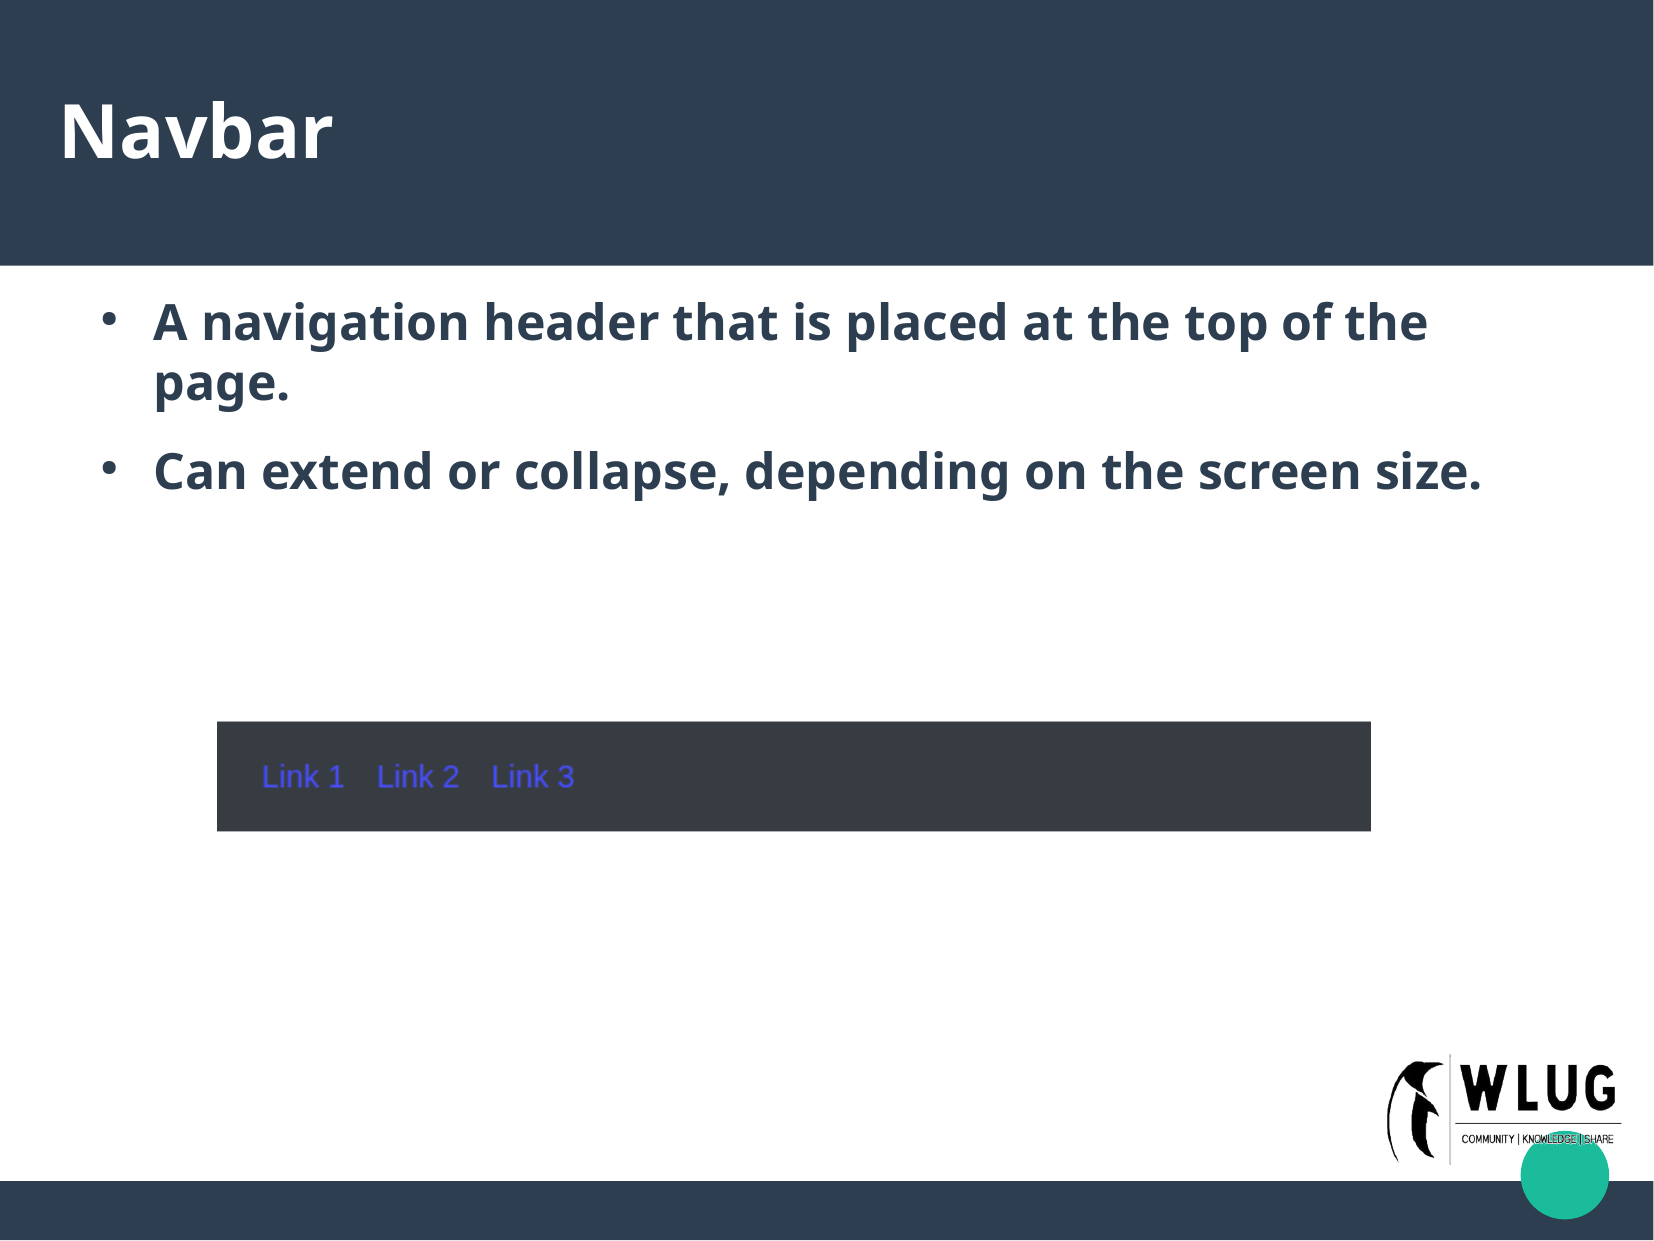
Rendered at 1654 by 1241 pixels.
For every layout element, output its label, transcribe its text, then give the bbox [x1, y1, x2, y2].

title Navbar [59, 49, 1595, 207]
picture [217, 703, 1371, 863]
picture [1371, 1046, 1630, 1170]
list A navigation header that is placed at the top of the page. Can extend or collapse, depending on the screen size. [82, 290, 1571, 1010]
